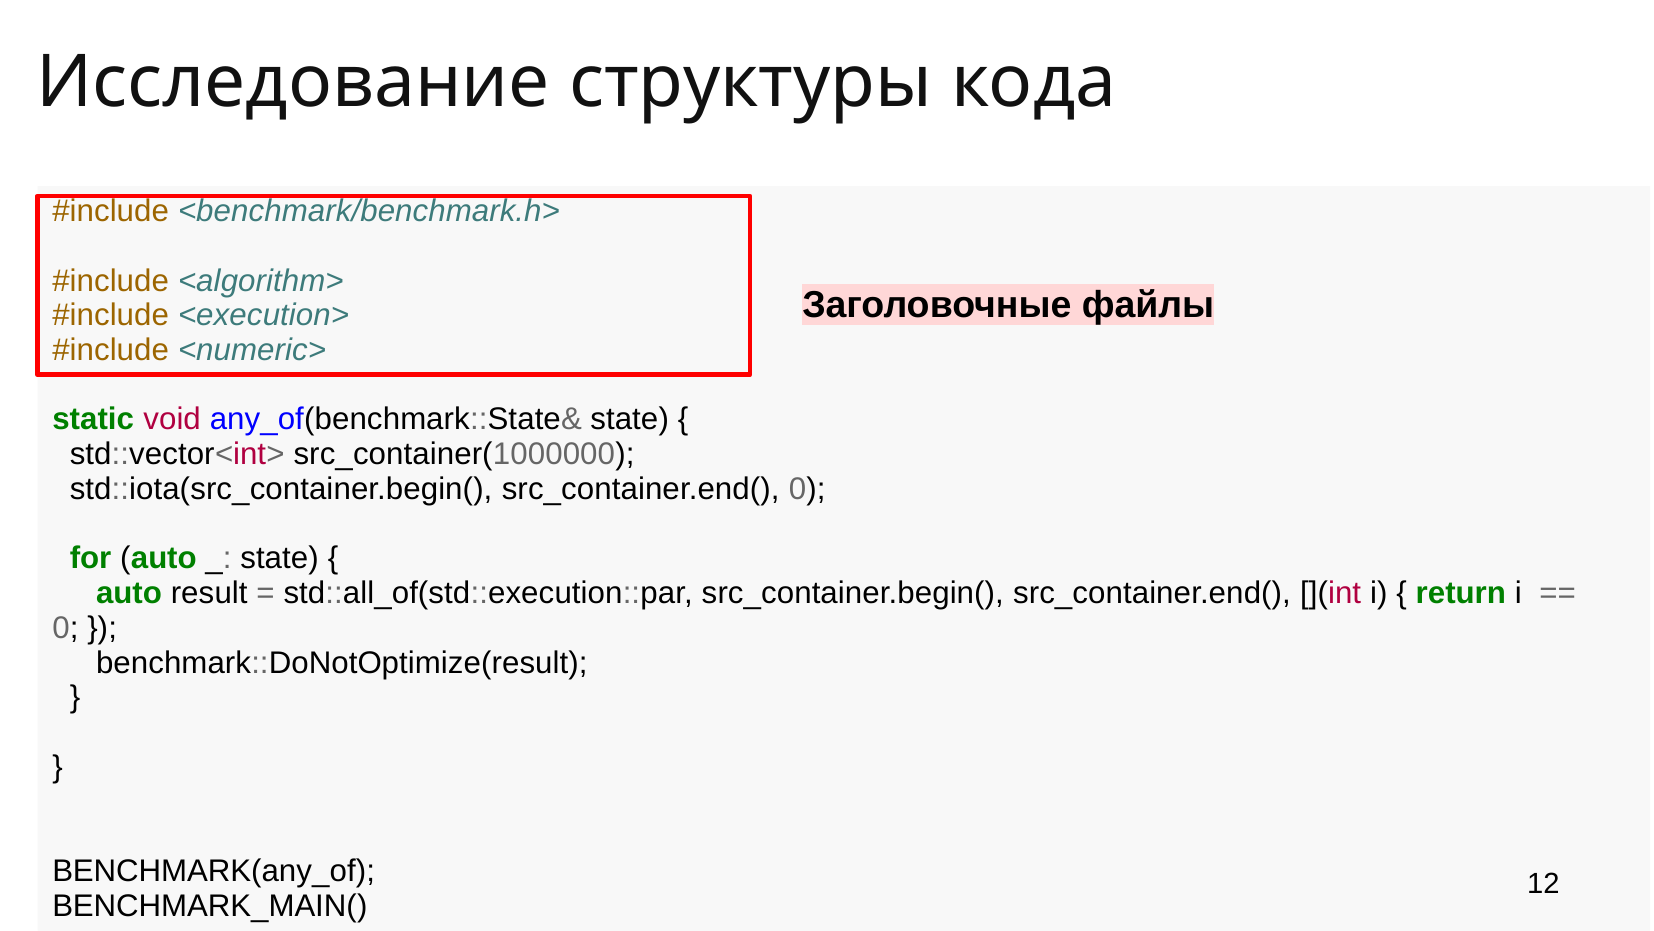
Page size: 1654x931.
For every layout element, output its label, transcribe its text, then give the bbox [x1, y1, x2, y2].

text_box <number> [1512, 860, 1654, 931]
title Исследование структуры кода [36, 5, 1654, 151]
text_box [37, 196, 750, 375]
text_box Заголовочные файлы [787, 276, 1276, 376]
text_box #include <benchmark/benchmark.h> #include <algorithm> #include <execution> #include <numeric> static void any_of(benchmark::State& state) { std::vector<int> src_container(1000000); std::iota(src_container.begin(), src_container.end(), 0); for (auto _: state) { auto result = std::all_of(std::execution::par, src_container.begin(), src_container.end(), [](int i) { return i == 0; }); benchmark::DoNotOptimize(result); } } BENCHMARK(any_of); BENCHMARK_MAIN() [37, 186, 1651, 931]
